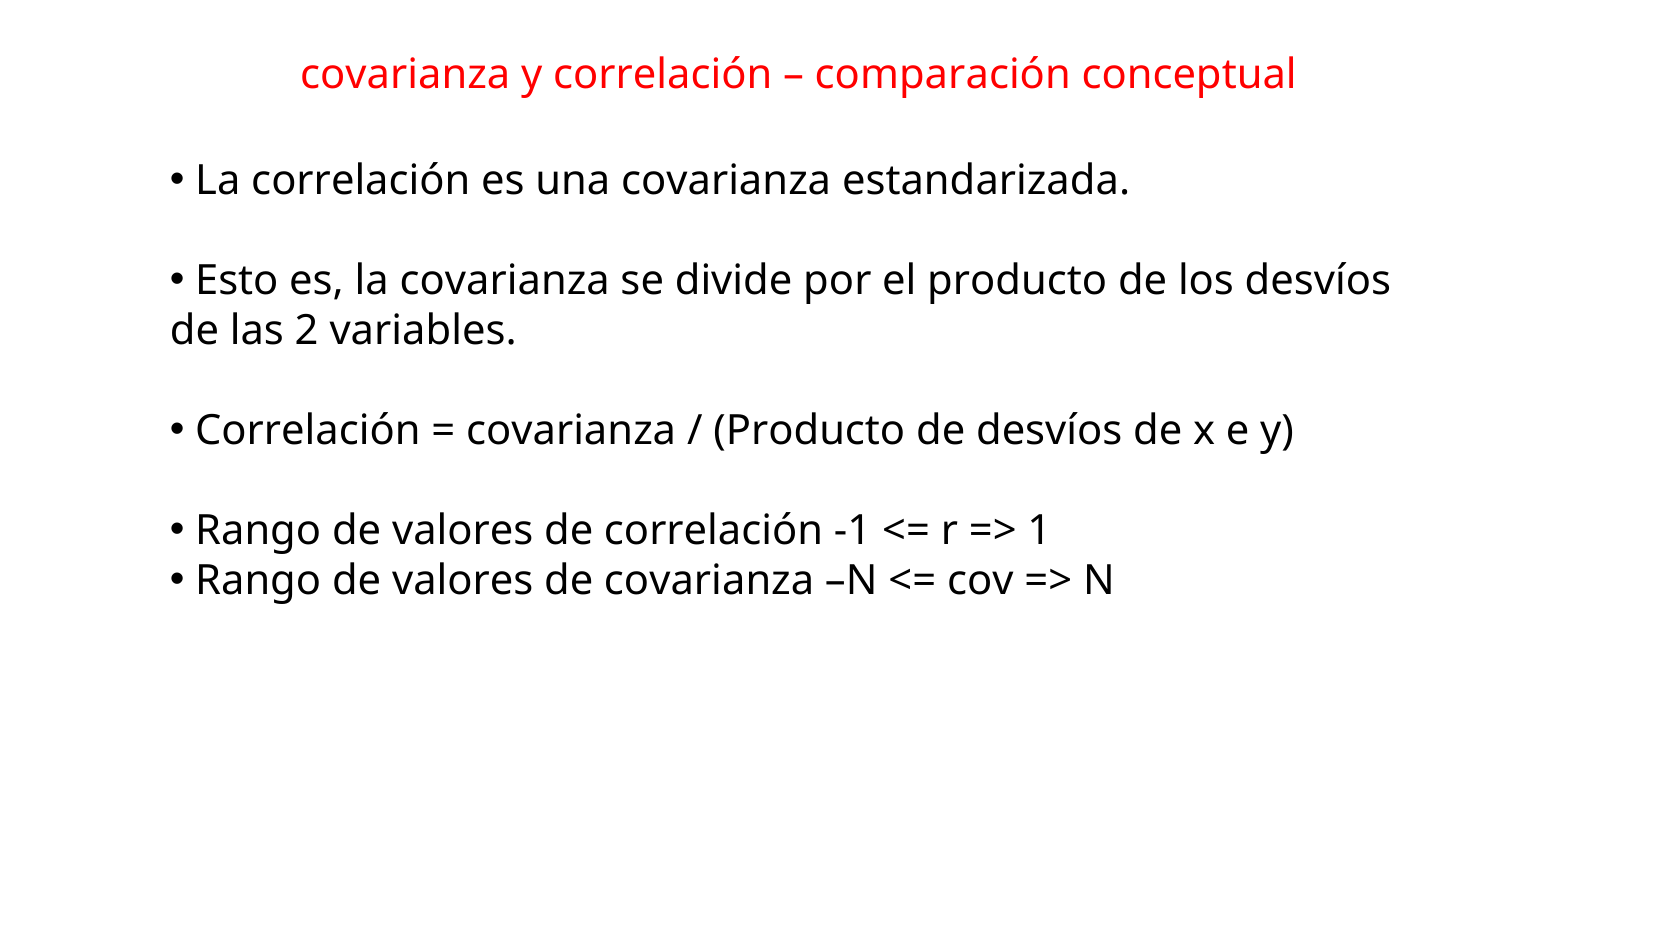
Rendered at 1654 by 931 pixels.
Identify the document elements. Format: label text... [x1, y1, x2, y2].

text_box covarianza y correlación – comparación conceptual [219, 38, 1389, 105]
text_box La correlación es una covarianza estandarizada. Esto es, la covarianza se divide por el producto de los desvíos de las 2 variables. Correlación = covarianza / (Producto de desvíos de x e y) Rango de valores de correlación -1 <= r => 1 Rango de valores de covarianza –N <= cov => N [154, 145, 1447, 611]
